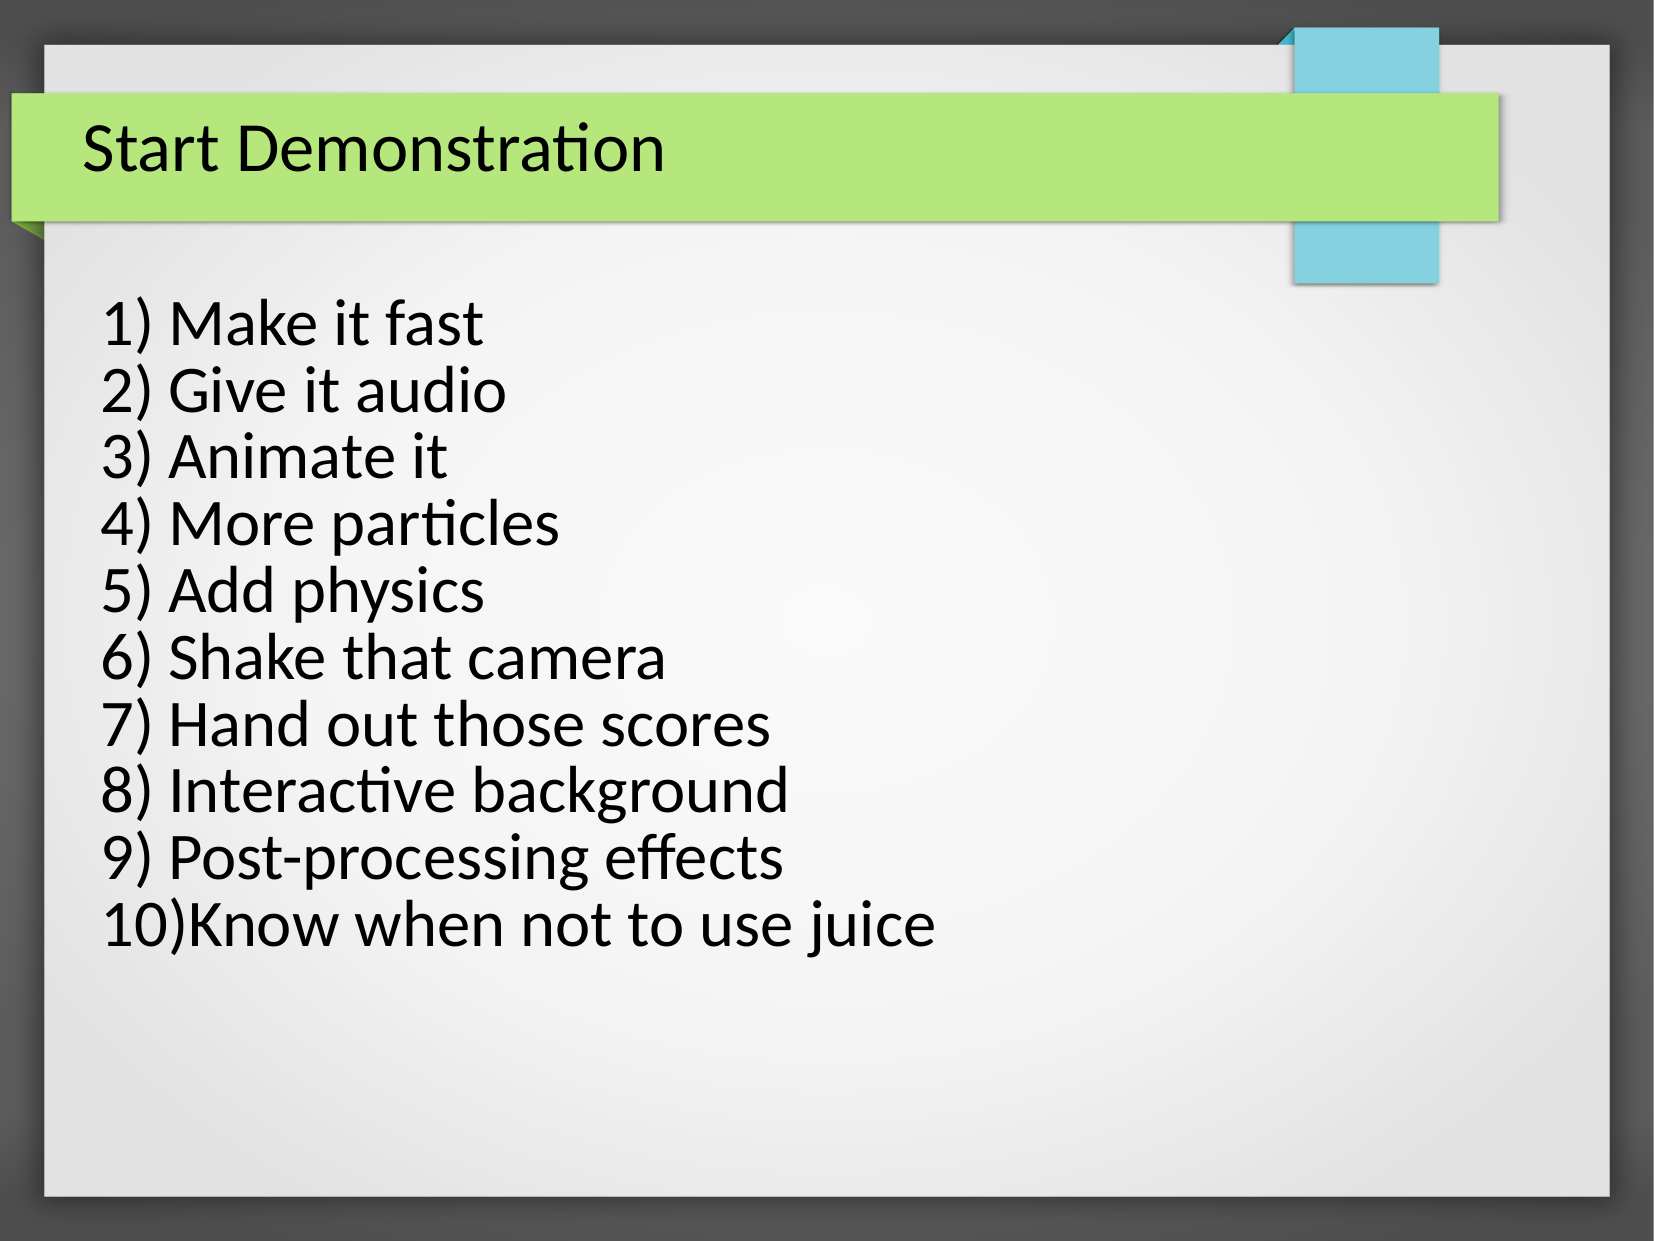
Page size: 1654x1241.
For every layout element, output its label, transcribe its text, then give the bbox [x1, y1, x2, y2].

subtitle Make it fast Give it audio Animate it More particles Add physics Shake that camera Hand out those scores Interactive background Post-processing effects Know when not to use juice [82, 295, 1571, 1111]
title Start Demonstration [82, 94, 1264, 213]
picture [0, 0, 1654, 1241]
